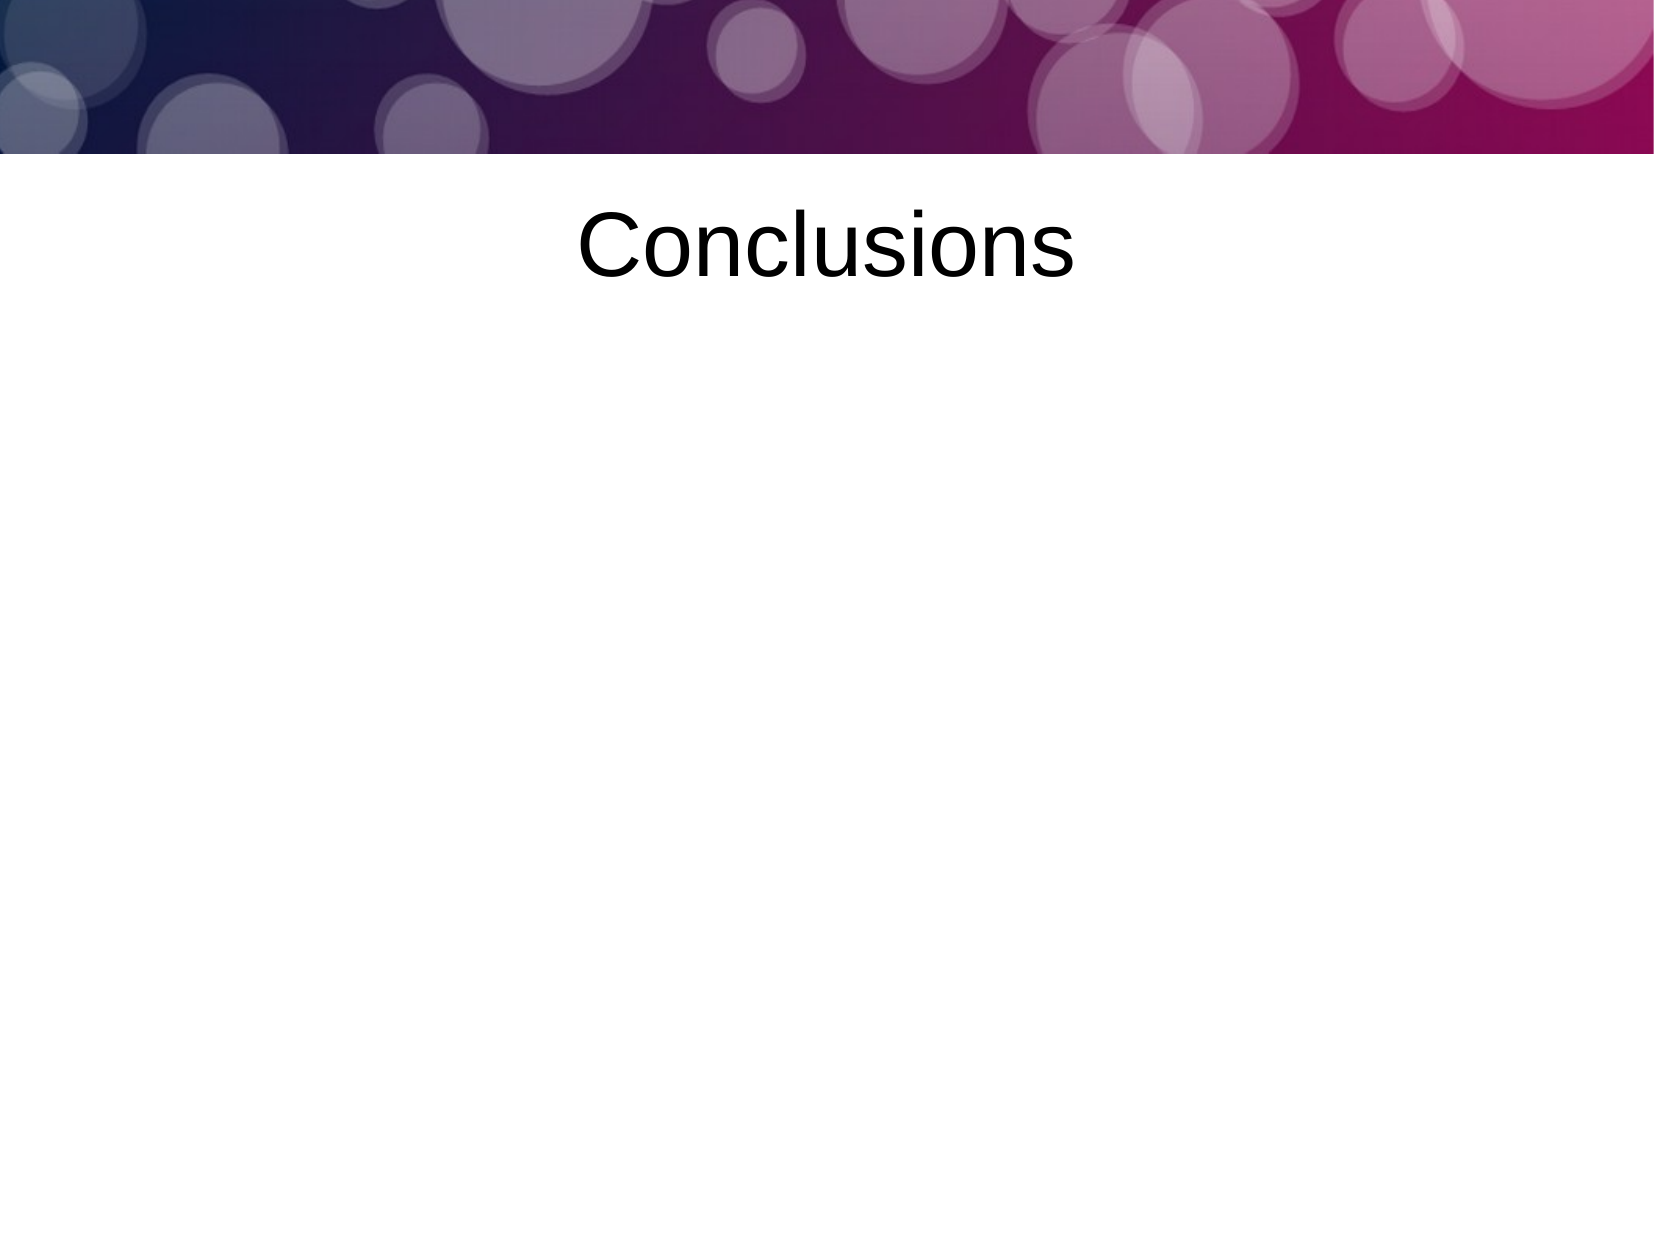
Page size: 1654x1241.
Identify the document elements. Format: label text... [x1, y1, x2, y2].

title Conclusions [82, 159, 1571, 331]
picture [0, 0, 1654, 154]
